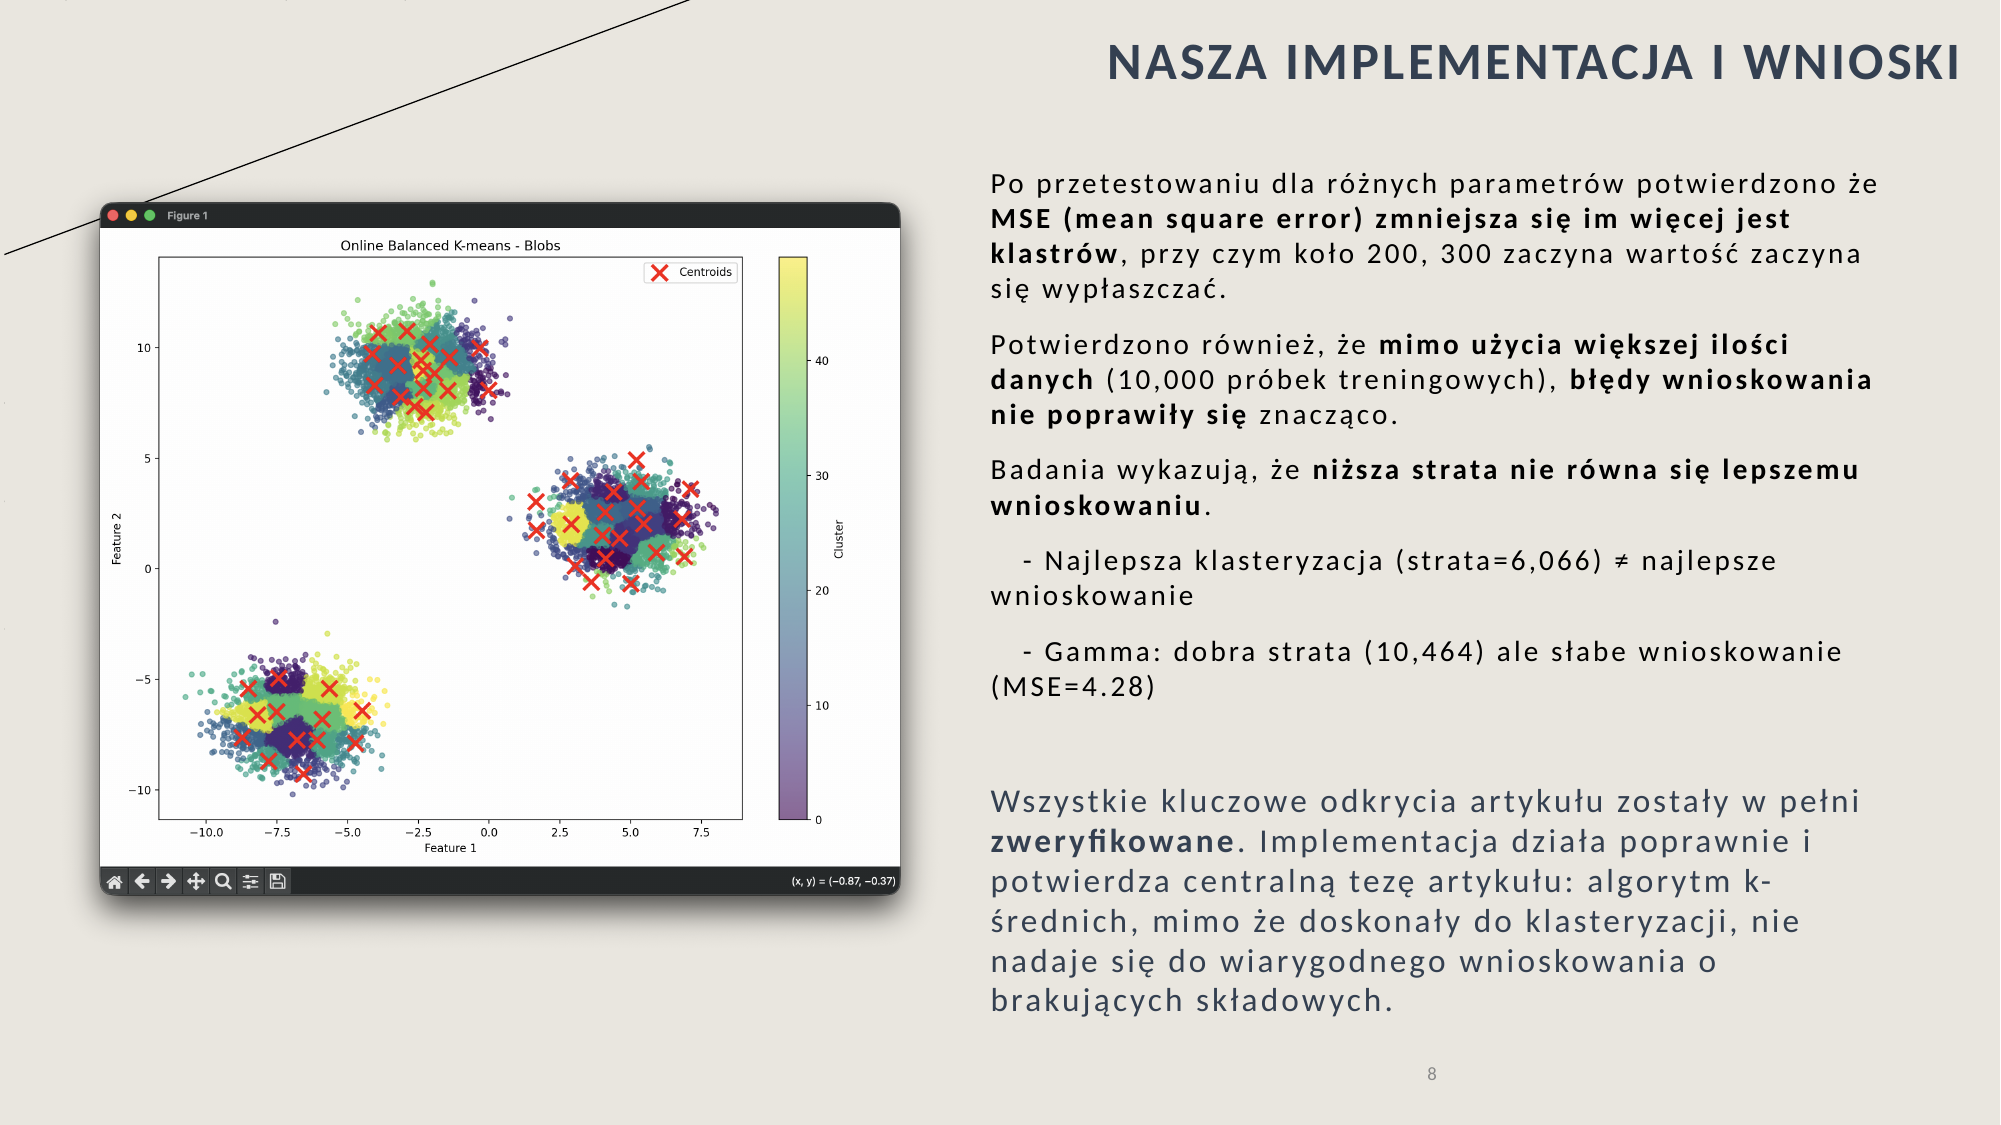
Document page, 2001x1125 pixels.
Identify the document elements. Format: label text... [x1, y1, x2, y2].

picture [55, 172, 945, 954]
text_box Po przetestowaniu dla różnych parametrów potwierdzono że MSE (mean square error) zmniejsza się im więcej jest klastrów, przy czym koło 200, 300 zaczyna wartość zaczyna się wypłaszczać. Potwierdzono również, że mimo użycia większej ilości danych (10,000 próbek treningowych), błędy wnioskowania nie poprawiły się znacząco. Badania wykazują, że niższa strata nie równa się lepszemu wnioskowaniu. - Najlepsza klasteryzacja (strata=6,066) ≠ najlepsze wnioskowanie - Gamma: dobra strata (10,464) ale słabe wnioskowanie (MSE=4.28) Wszystkie kluczowe odkrycia artykułu zostały w pełni zweryfikowane. Implementacja działa poprawnie i potwierdza centralną tezę artykułu: algorytm k-średnich, mimo że doskonały do klasteryzacji, nie nadaje się do wiarygodnego wnioskowania o brakujących składowych. [975, 156, 1918, 969]
title Nasza Implementacja i wnioski [1092, 20, 2000, 105]
slide_number 8 [1412, 1042, 1863, 1103]
